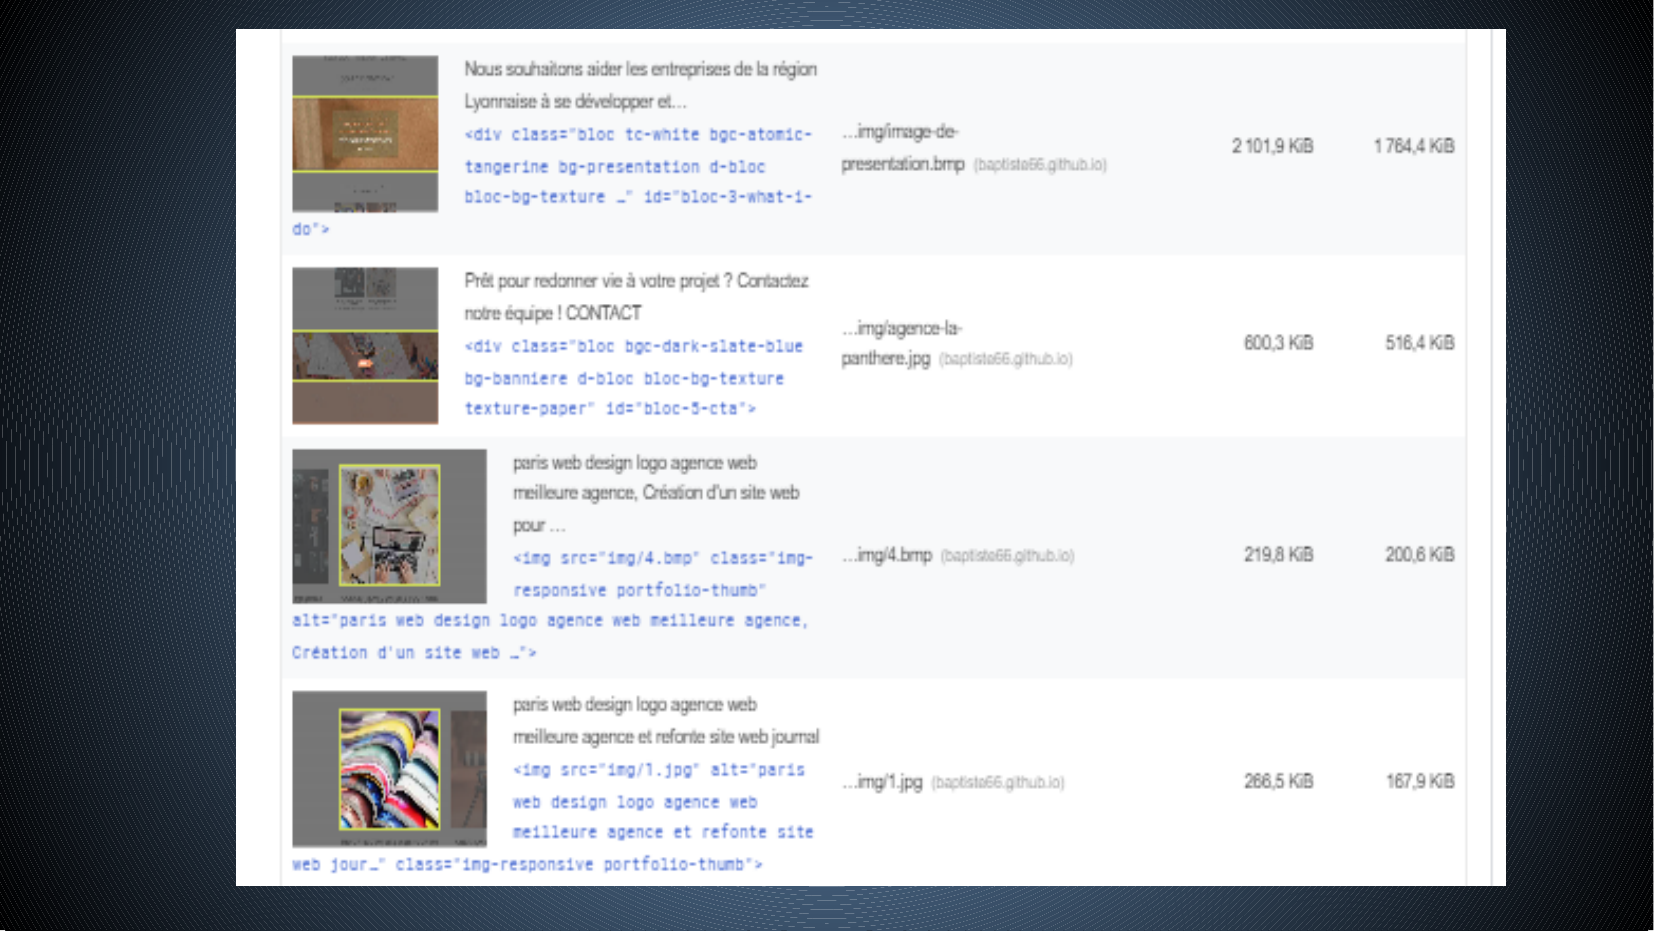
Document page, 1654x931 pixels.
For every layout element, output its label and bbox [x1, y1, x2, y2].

picture [236, 29, 1506, 886]
